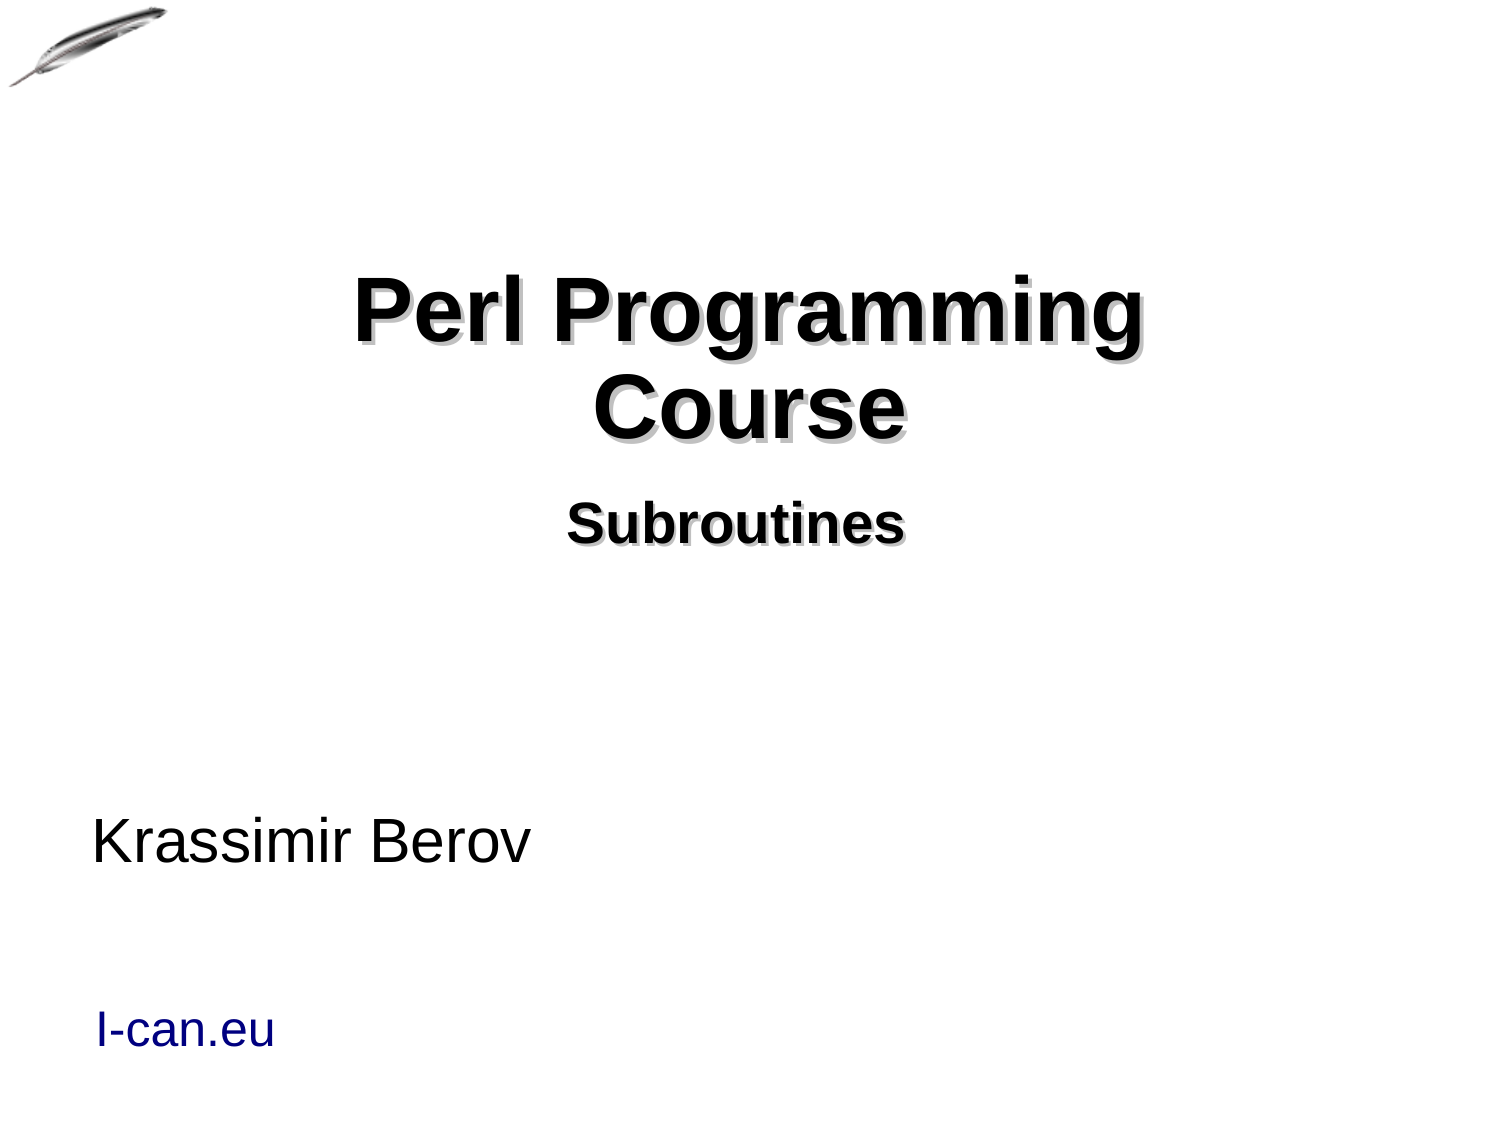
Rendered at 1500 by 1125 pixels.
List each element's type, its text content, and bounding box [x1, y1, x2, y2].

title Perl Programming Course [277, 249, 1223, 459]
picture [5, 5, 173, 89]
text_box Subroutines [552, 481, 948, 562]
text_box I-can.eu [80, 991, 291, 1065]
text_box Krassimir Berov [77, 798, 642, 888]
